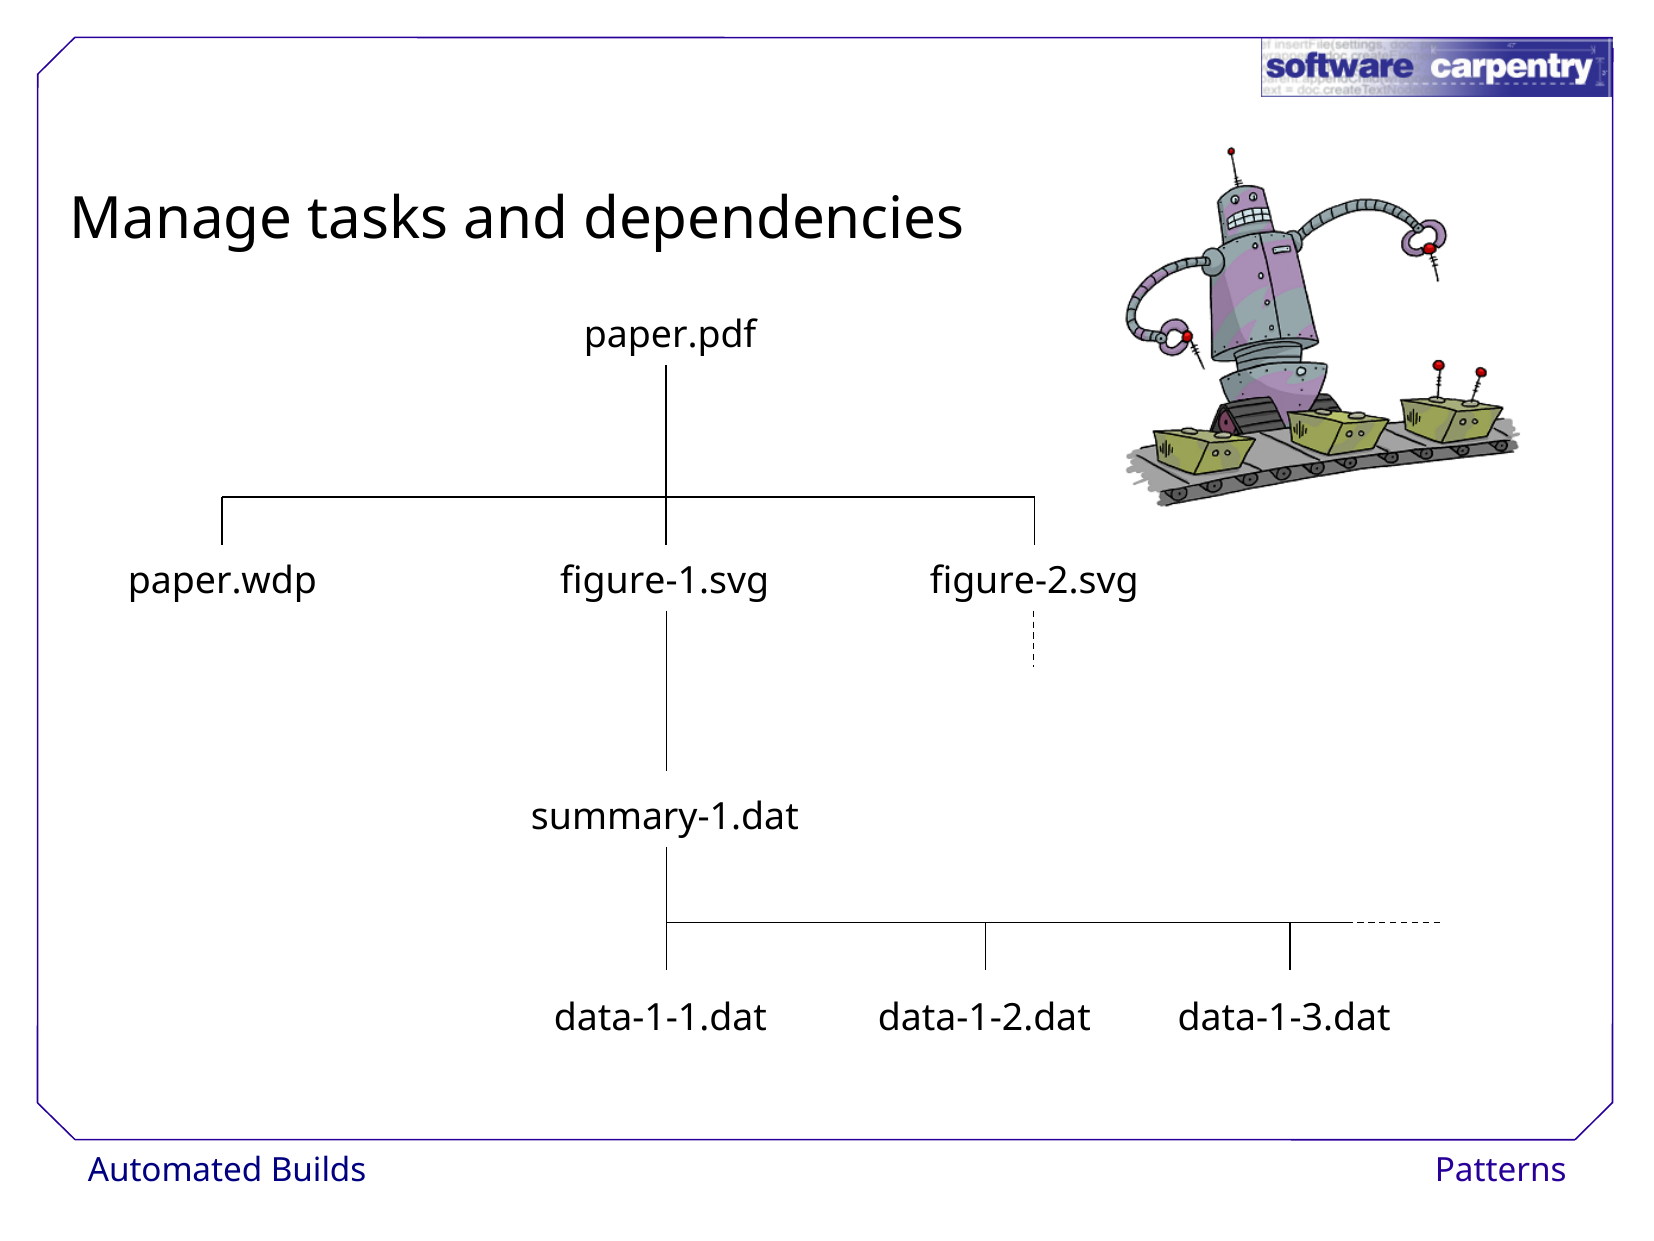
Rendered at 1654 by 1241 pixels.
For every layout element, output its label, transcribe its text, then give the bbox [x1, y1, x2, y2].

text_box summary-1.dat [441, 761, 889, 845]
text_box figure-2.svg [839, 525, 1229, 609]
picture [1110, 128, 1526, 522]
picture [1261, 39, 1613, 97]
text_box figure-1.svg [470, 525, 839, 609]
text_box paper.wdp [38, 525, 408, 609]
text_box data-1-1.dat [464, 962, 788, 1046]
text_box paper.pdf [494, 279, 847, 363]
text_box Manage tasks and dependencies [54, 138, 1110, 259]
text_box data-1-3.dat [1181, 962, 1481, 1046]
text_box data-1-2.dat [788, 962, 1181, 1046]
